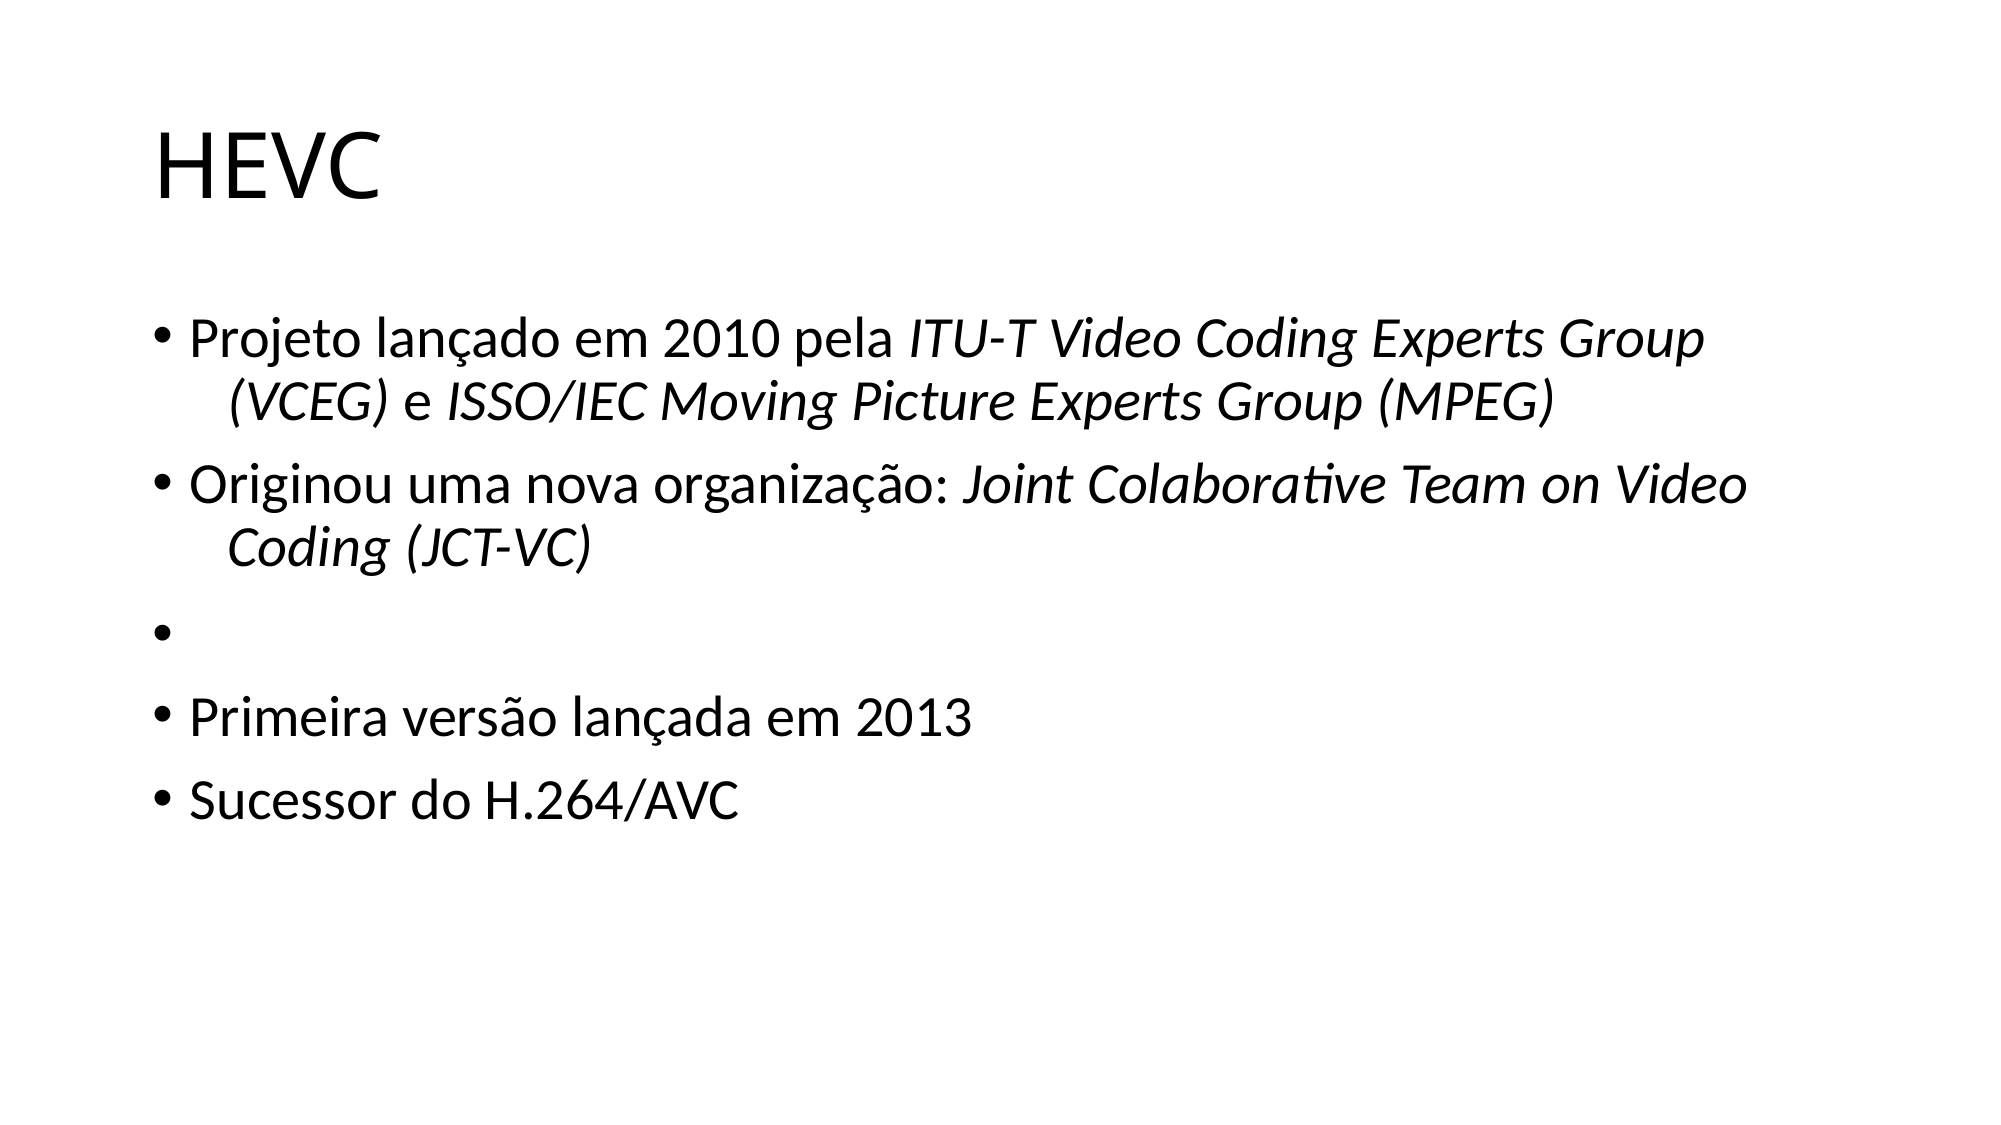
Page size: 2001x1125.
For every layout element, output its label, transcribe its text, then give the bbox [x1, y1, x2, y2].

title HEVC [137, 59, 1863, 278]
list Projeto lançado em 2010 pela ITU-T Video Coding Experts Group (VCEG) e ISSO/IEC Moving Picture Experts Group (MPEG) Originou uma nova organização: Joint Colaborative Team on Video Coding (JCT-VC) Primeira versão lançada em 2013 Sucessor do H.264/AVC [137, 299, 1863, 1014]
